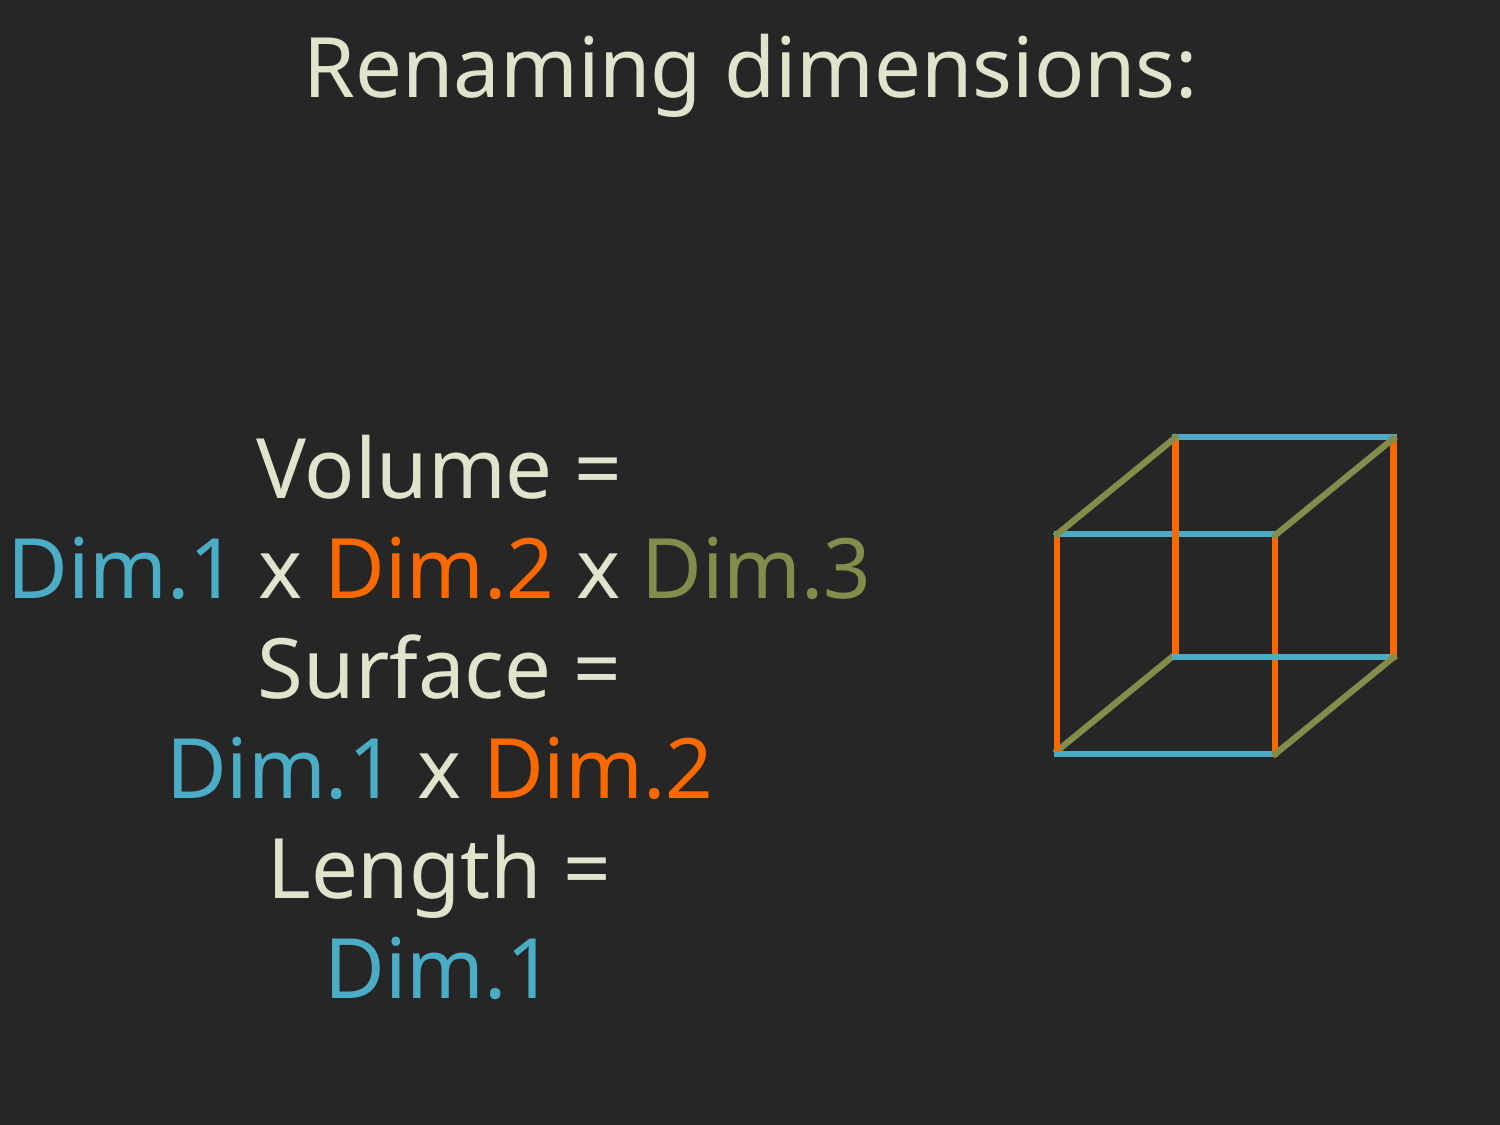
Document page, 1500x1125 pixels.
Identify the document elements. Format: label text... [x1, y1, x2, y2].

text_box Volume = Dim.1 x Dim.2 x Dim.3 Surface = Dim.1 x Dim.2 Length = Dim.1 [0, 407, 887, 1023]
text_box Renaming dimensions: [288, 6, 1214, 122]
